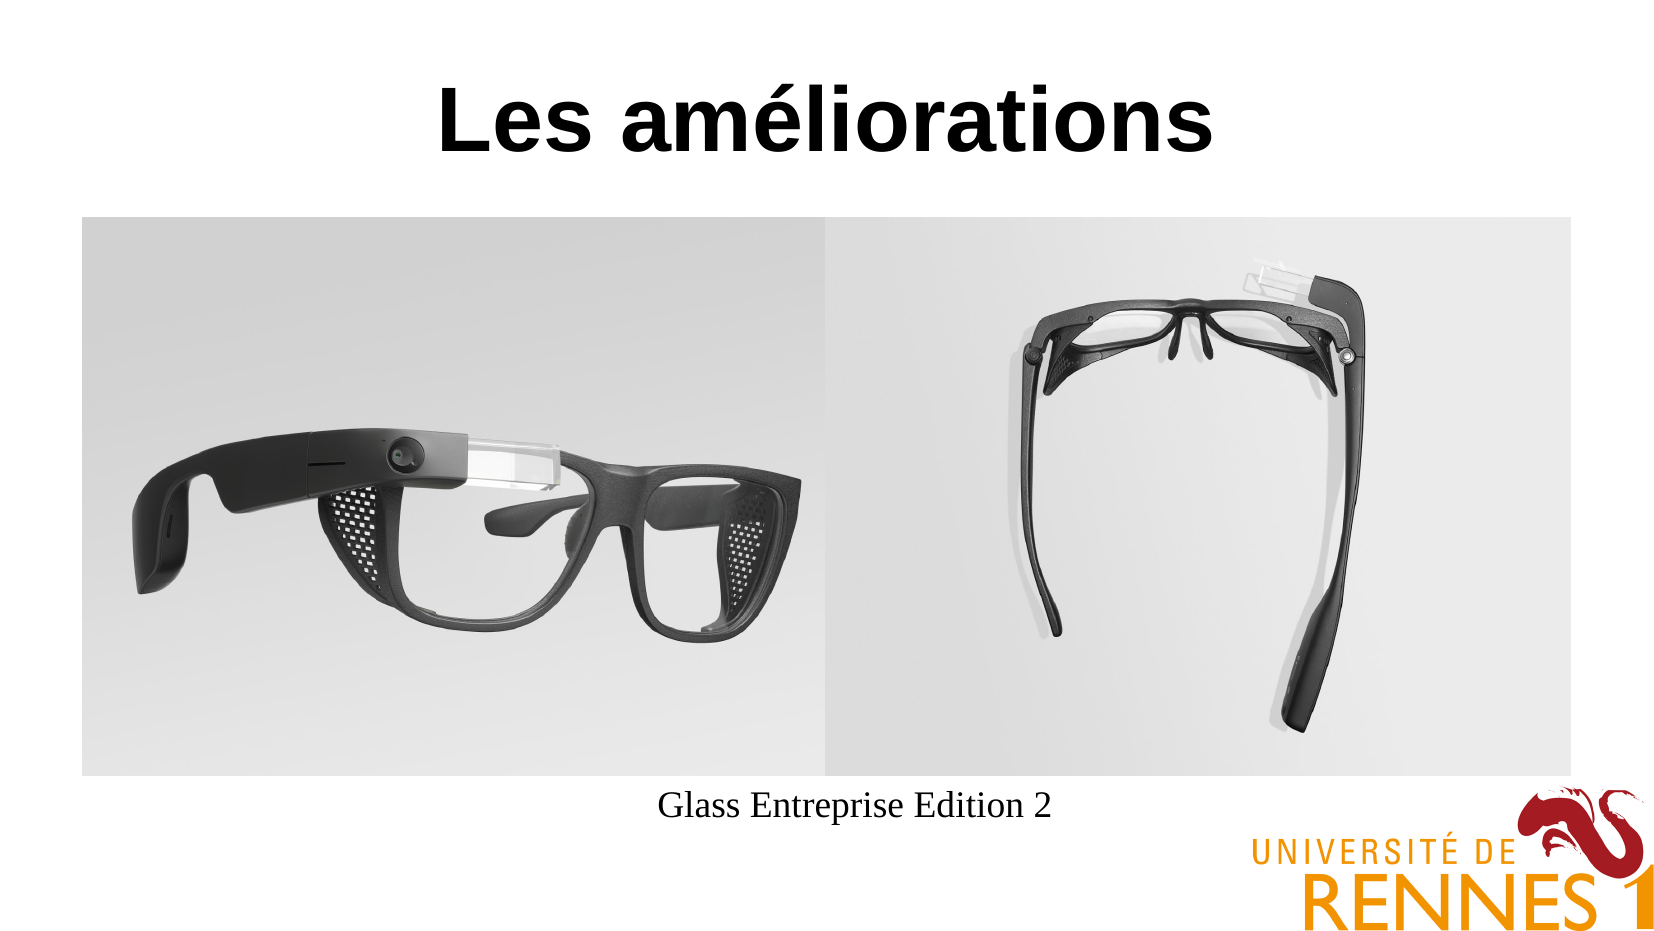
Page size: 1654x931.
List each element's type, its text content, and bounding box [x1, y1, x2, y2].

text_box Glass Entreprise Edition 2 [642, 776, 1163, 837]
title Les améliorations [82, 37, 1571, 193]
picture [1253, 785, 1654, 931]
picture [82, 217, 1571, 777]
